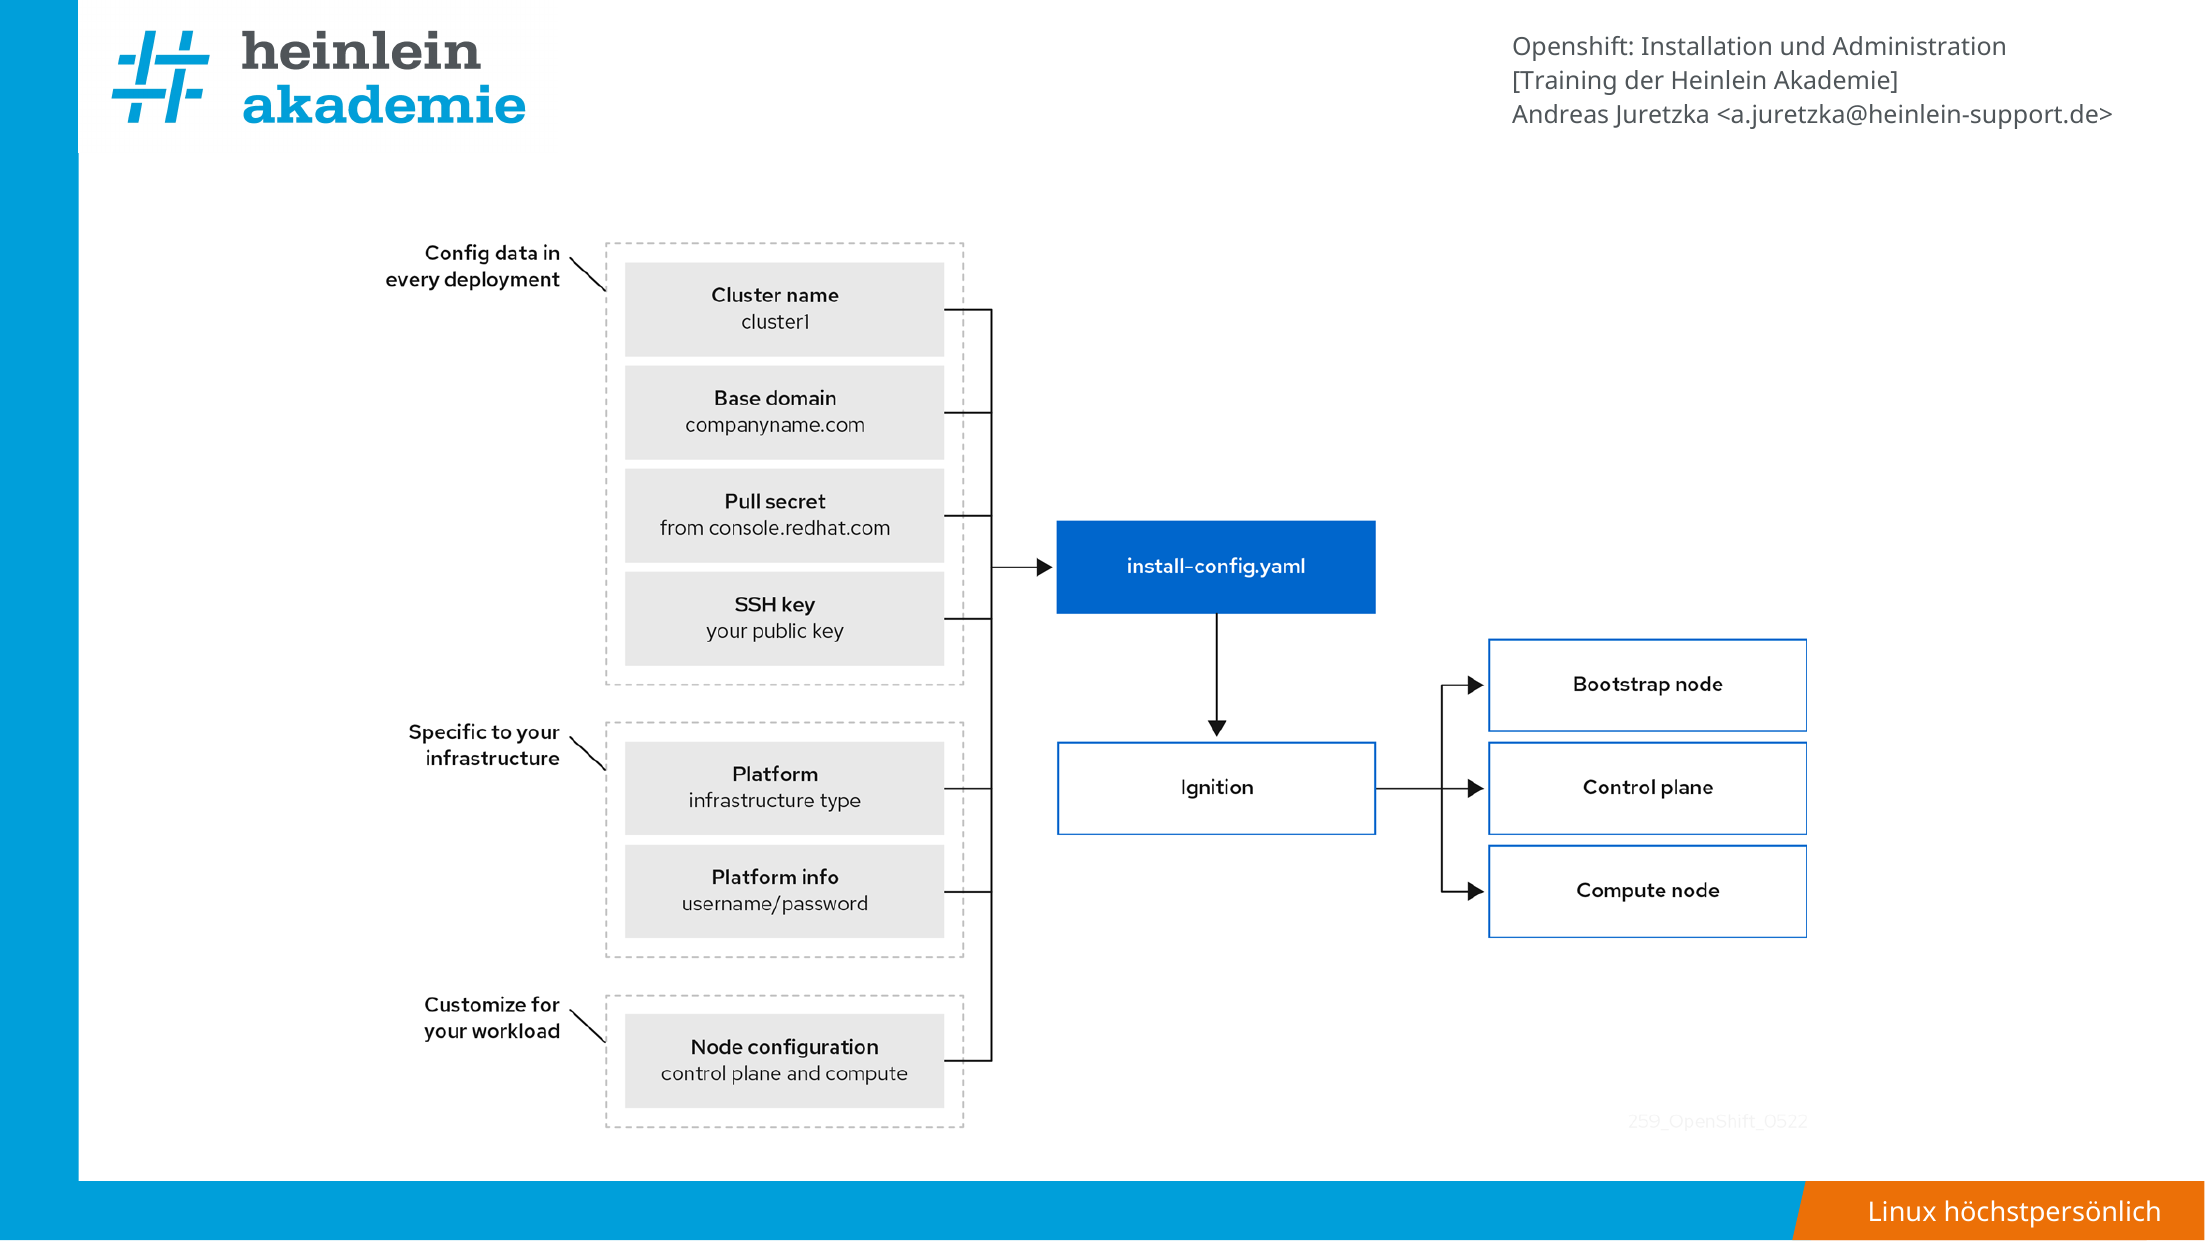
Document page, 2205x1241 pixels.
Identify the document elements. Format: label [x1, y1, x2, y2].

picture [79, 0, 558, 153]
picture [385, 212, 1807, 1160]
